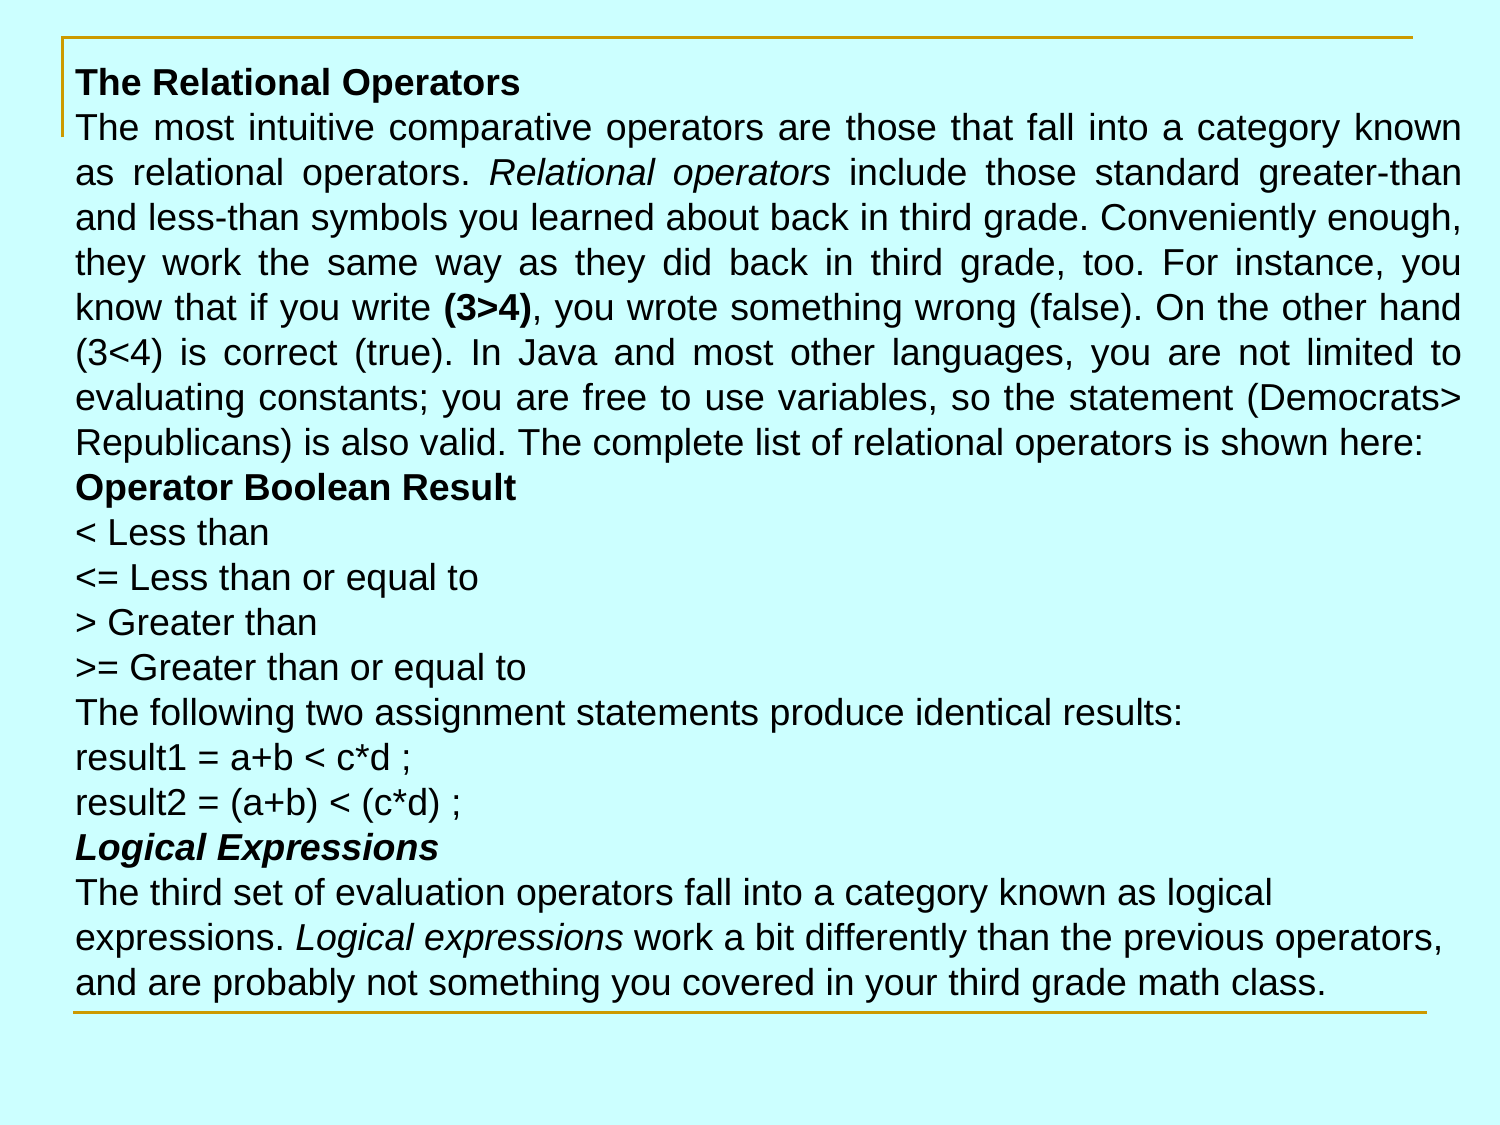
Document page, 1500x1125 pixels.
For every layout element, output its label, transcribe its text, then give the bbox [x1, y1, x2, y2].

text_box The Relational Operators The most intuitive comparative operators are those that fall into a category known as relational operators. Relational operators include those standard greater-than and less-than symbols you learned about back in third grade. Conveniently enough, they work the same way as they did back in third grade, too. For instance, you know that if you write (3>4), you wrote something wrong (false). On the other hand (3<4) is correct (true). In Java and most other languages, you are not limited to evaluating constants; you are free to use variables, so the statement (Democrats> Republicans) is also valid. The complete list of relational operators is shown here: Operator Boolean Result < Less than <= Less than or equal to > Greater than >= Greater than or equal to The following two assignment statements produce identical results: result1 = a+b < c*d ; result2 = (a+b) < (c*d) ; Logical Expressions The third set of evaluation operators fall into a category known as logical expressions. Logical expressions work a bit differently than the previous operators, and are probably not something you covered in your third grade math class. [74, 50, 1463, 1011]
